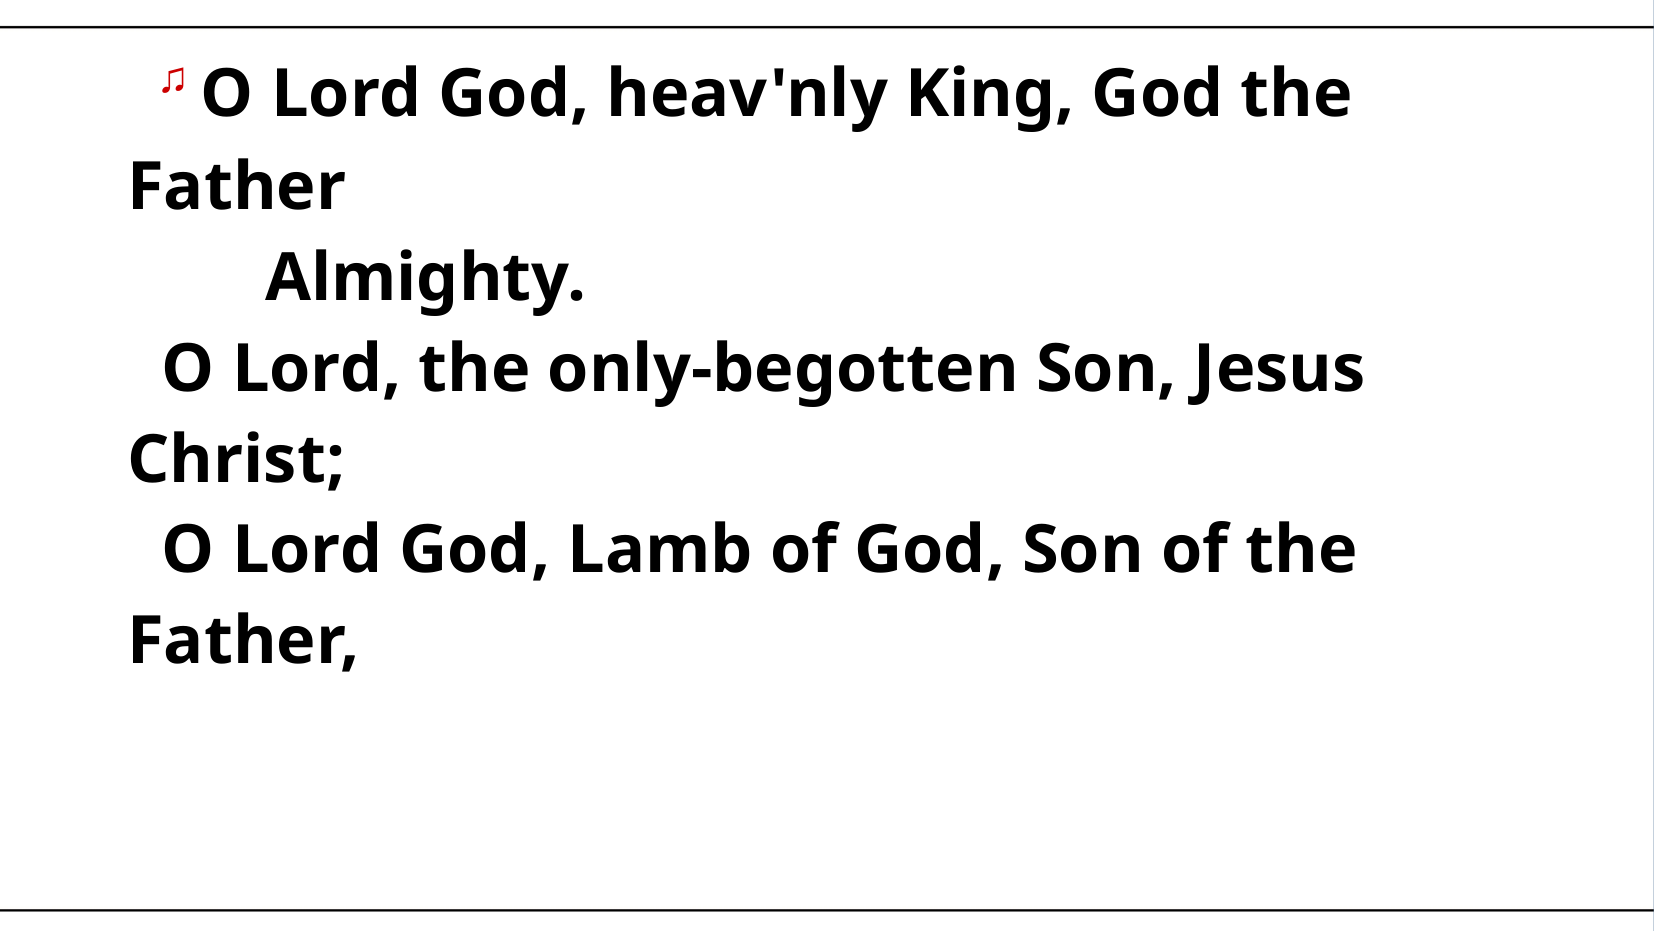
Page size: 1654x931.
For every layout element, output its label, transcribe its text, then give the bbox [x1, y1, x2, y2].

text_box ♫ O Lord God, heav'nly King, God the Father Almighty. O Lord, the only-begotten Son, Jesus Christ; O Lord God, Lamb of God, Son of the Father, [75, 28, 1591, 410]
picture [0, 0, 1654, 931]
